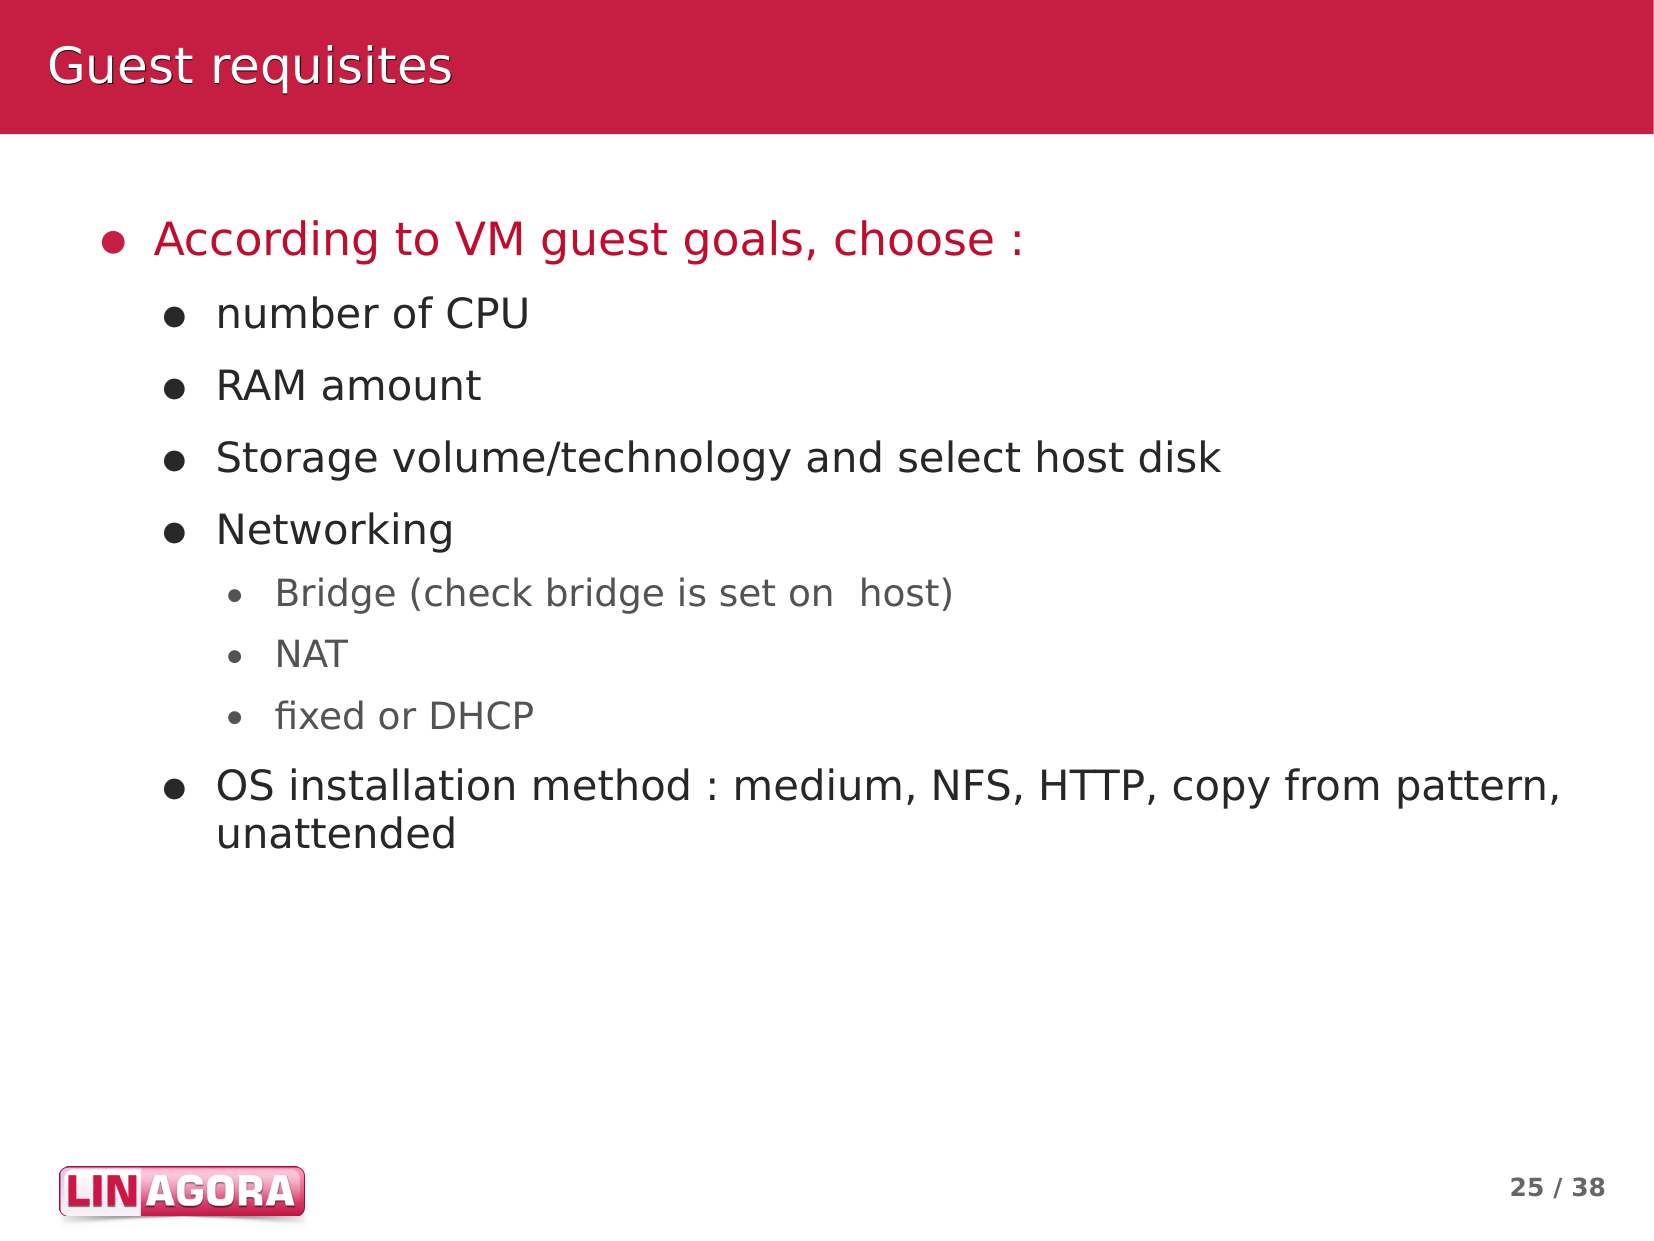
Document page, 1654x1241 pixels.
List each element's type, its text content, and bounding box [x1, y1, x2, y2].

picture [59, 1166, 308, 1229]
list According to VM guest goals, choose : number of CPU RAM amount Storage volume/technology and select host disk Networking Bridge (check bridge is set on host) NAT fixed or DHCP OS installation method : medium, NFS, HTTP, copy from pattern, unattended [82, 212, 1571, 1134]
title Guest requisites [47, 7, 1624, 126]
